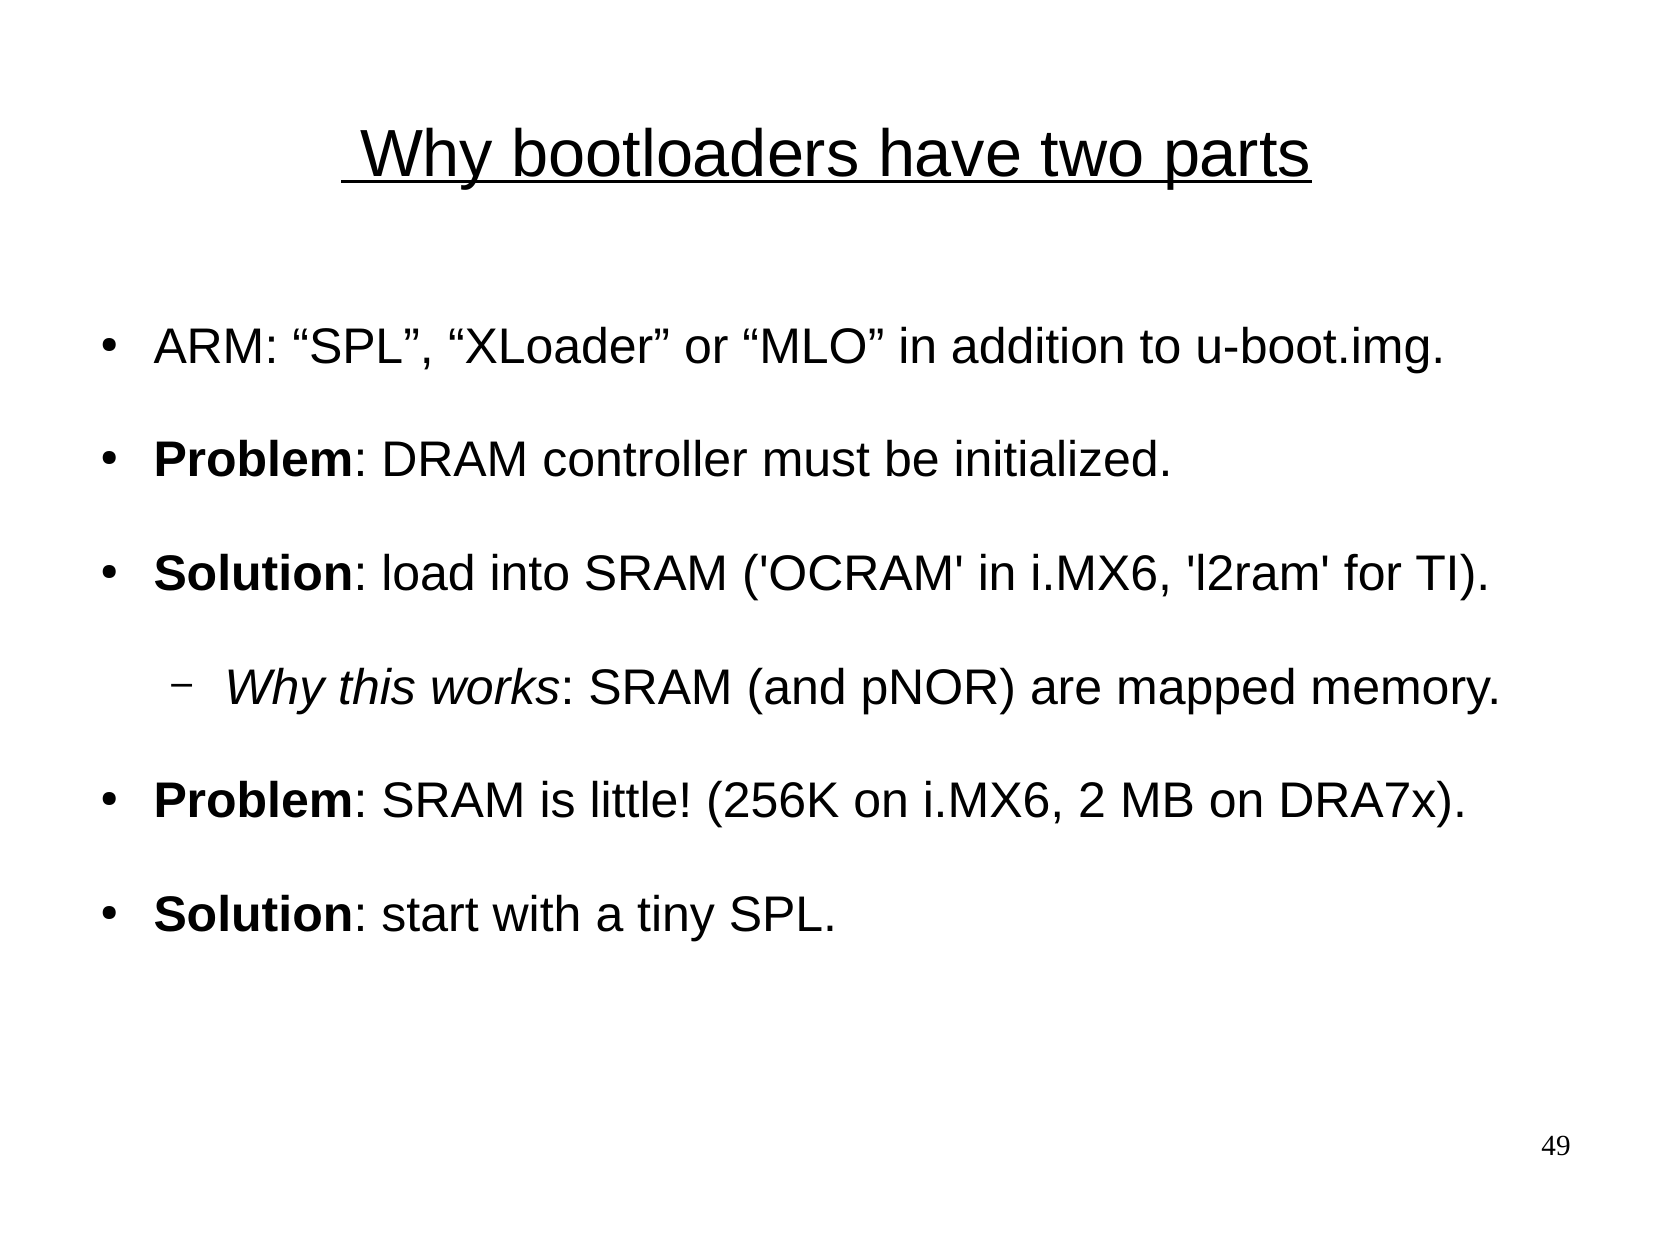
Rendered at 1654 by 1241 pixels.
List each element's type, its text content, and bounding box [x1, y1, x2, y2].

list ARM: “SPL”, “XLoader” or “MLO” in addition to u-boot.img. Problem: DRAM controller must be initialized. Solution: load into SRAM ('OCRAM' in i.MX6, 'l2ram' for TI). Why this works: SRAM (and pNOR) are mapped memory. Problem: SRAM is little! (256K on i.MX6, 2 MB on DRA7x). Solution: start with a tiny SPL. [82, 290, 1571, 1010]
title Why bootloaders have two parts [82, 49, 1571, 257]
